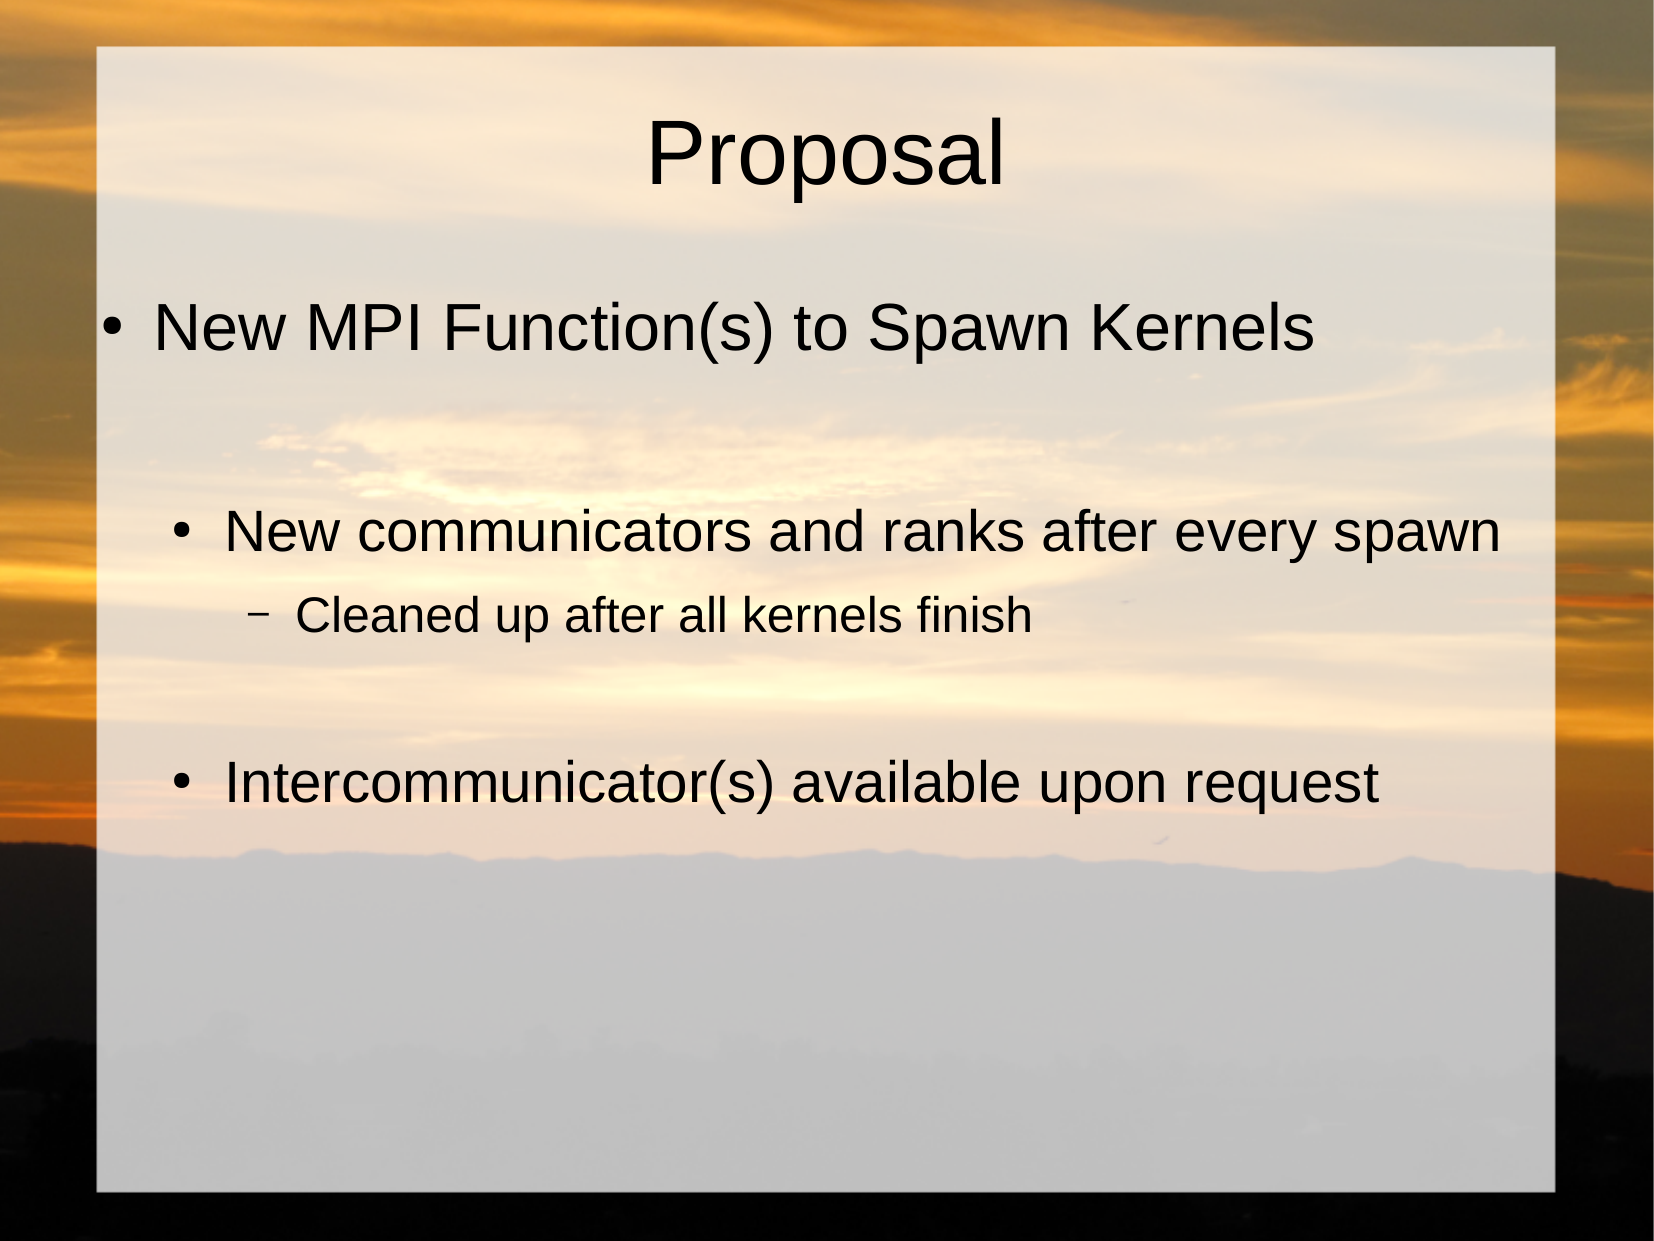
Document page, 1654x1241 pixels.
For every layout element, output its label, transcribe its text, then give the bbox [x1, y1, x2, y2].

picture [0, 0, 1654, 1241]
title Proposal [82, 49, 1571, 257]
list New MPI Function(s) to Spawn Kernels New communicators and ranks after every spawn Cleaned up after all kernels finish Intercommunicator(s) available upon request [82, 290, 1571, 1109]
